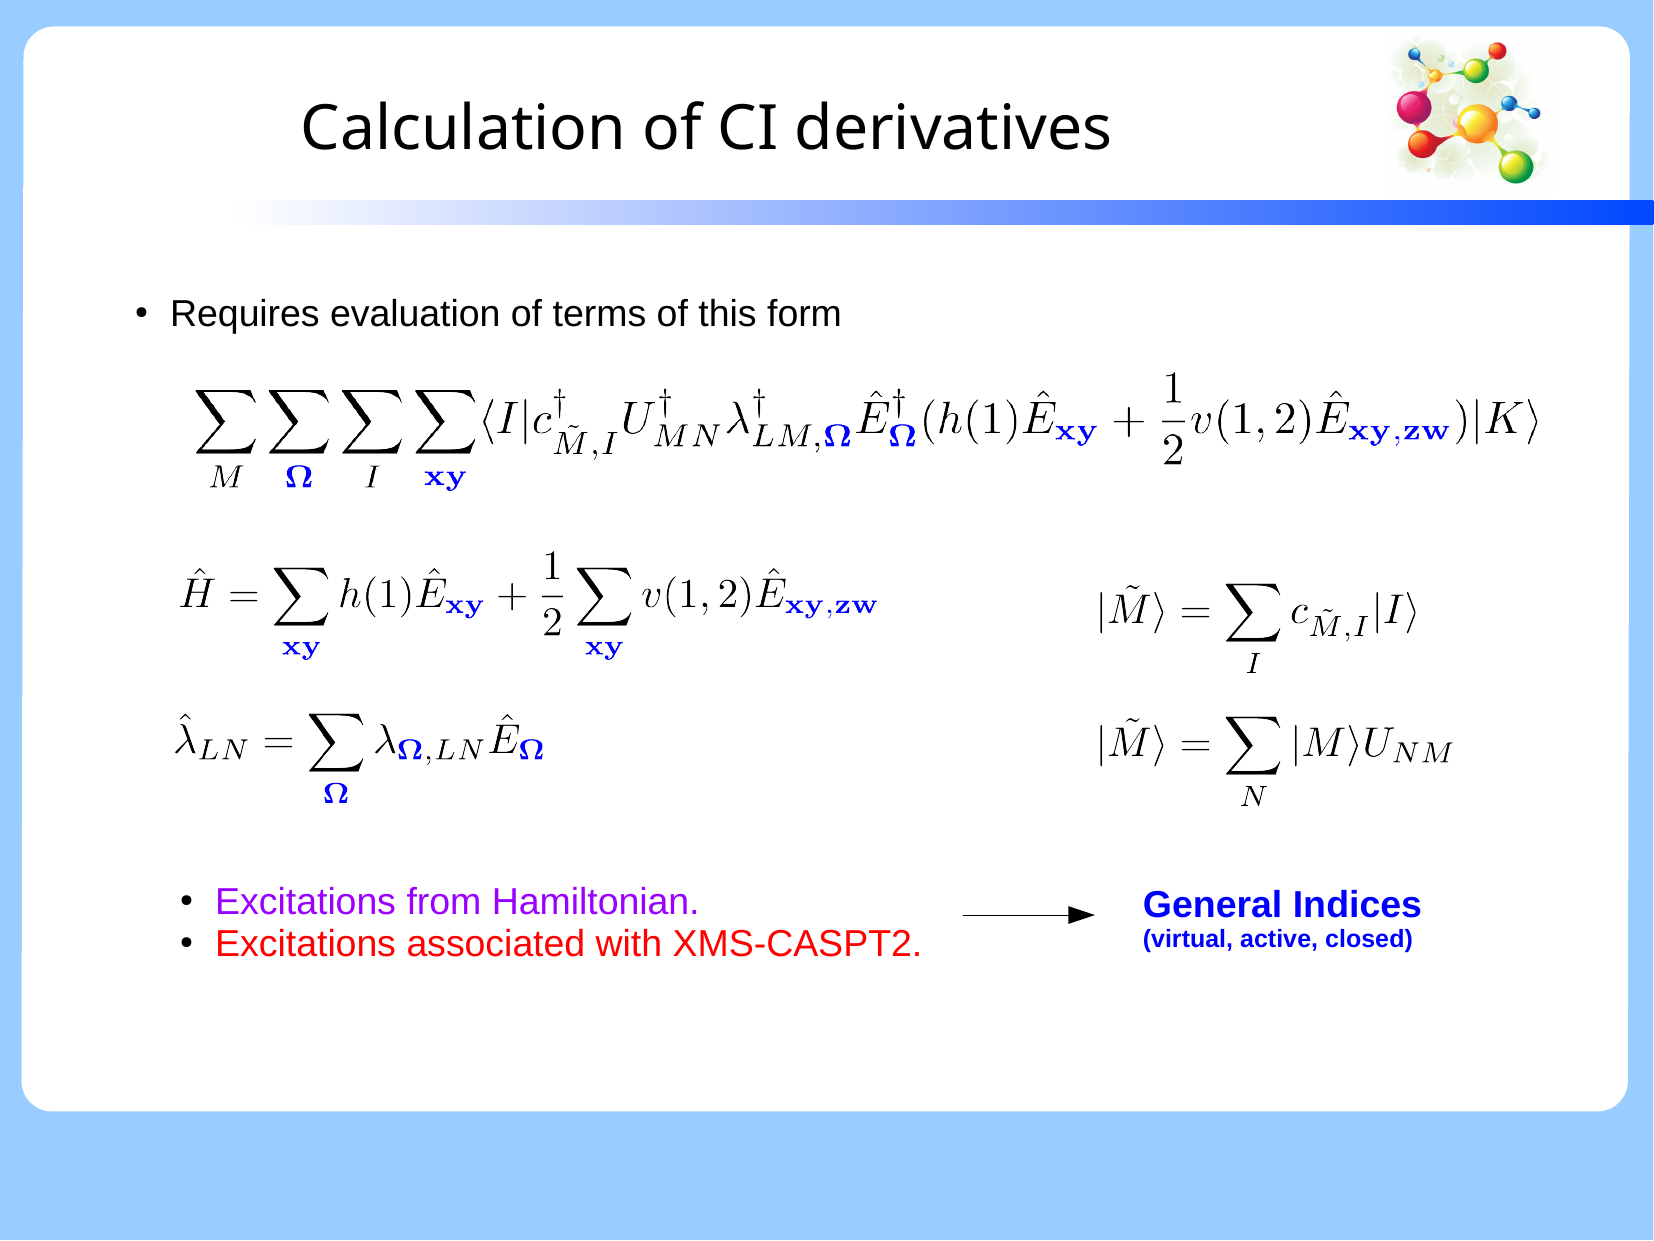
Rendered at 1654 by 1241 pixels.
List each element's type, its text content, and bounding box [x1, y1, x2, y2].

table_cell [956, 201, 961, 224]
title Calculation of CI derivatives [82, 49, 1332, 201]
table_cell [873, 201, 877, 224]
picture [1382, 29, 1556, 195]
text_box Excitations from Hamiltonian. Excitations associated with XMS-CASPT2. [165, 873, 1006, 1014]
list [82, 277, 1571, 1069]
picture [175, 713, 543, 803]
text_box General Indices (virtual, active, closed) [1128, 875, 1579, 1017]
picture [195, 372, 1538, 491]
picture [180, 551, 877, 660]
text_box Requires evaluation of terms of this form [120, 285, 1571, 762]
picture [1100, 716, 1453, 807]
picture [1100, 583, 1416, 673]
